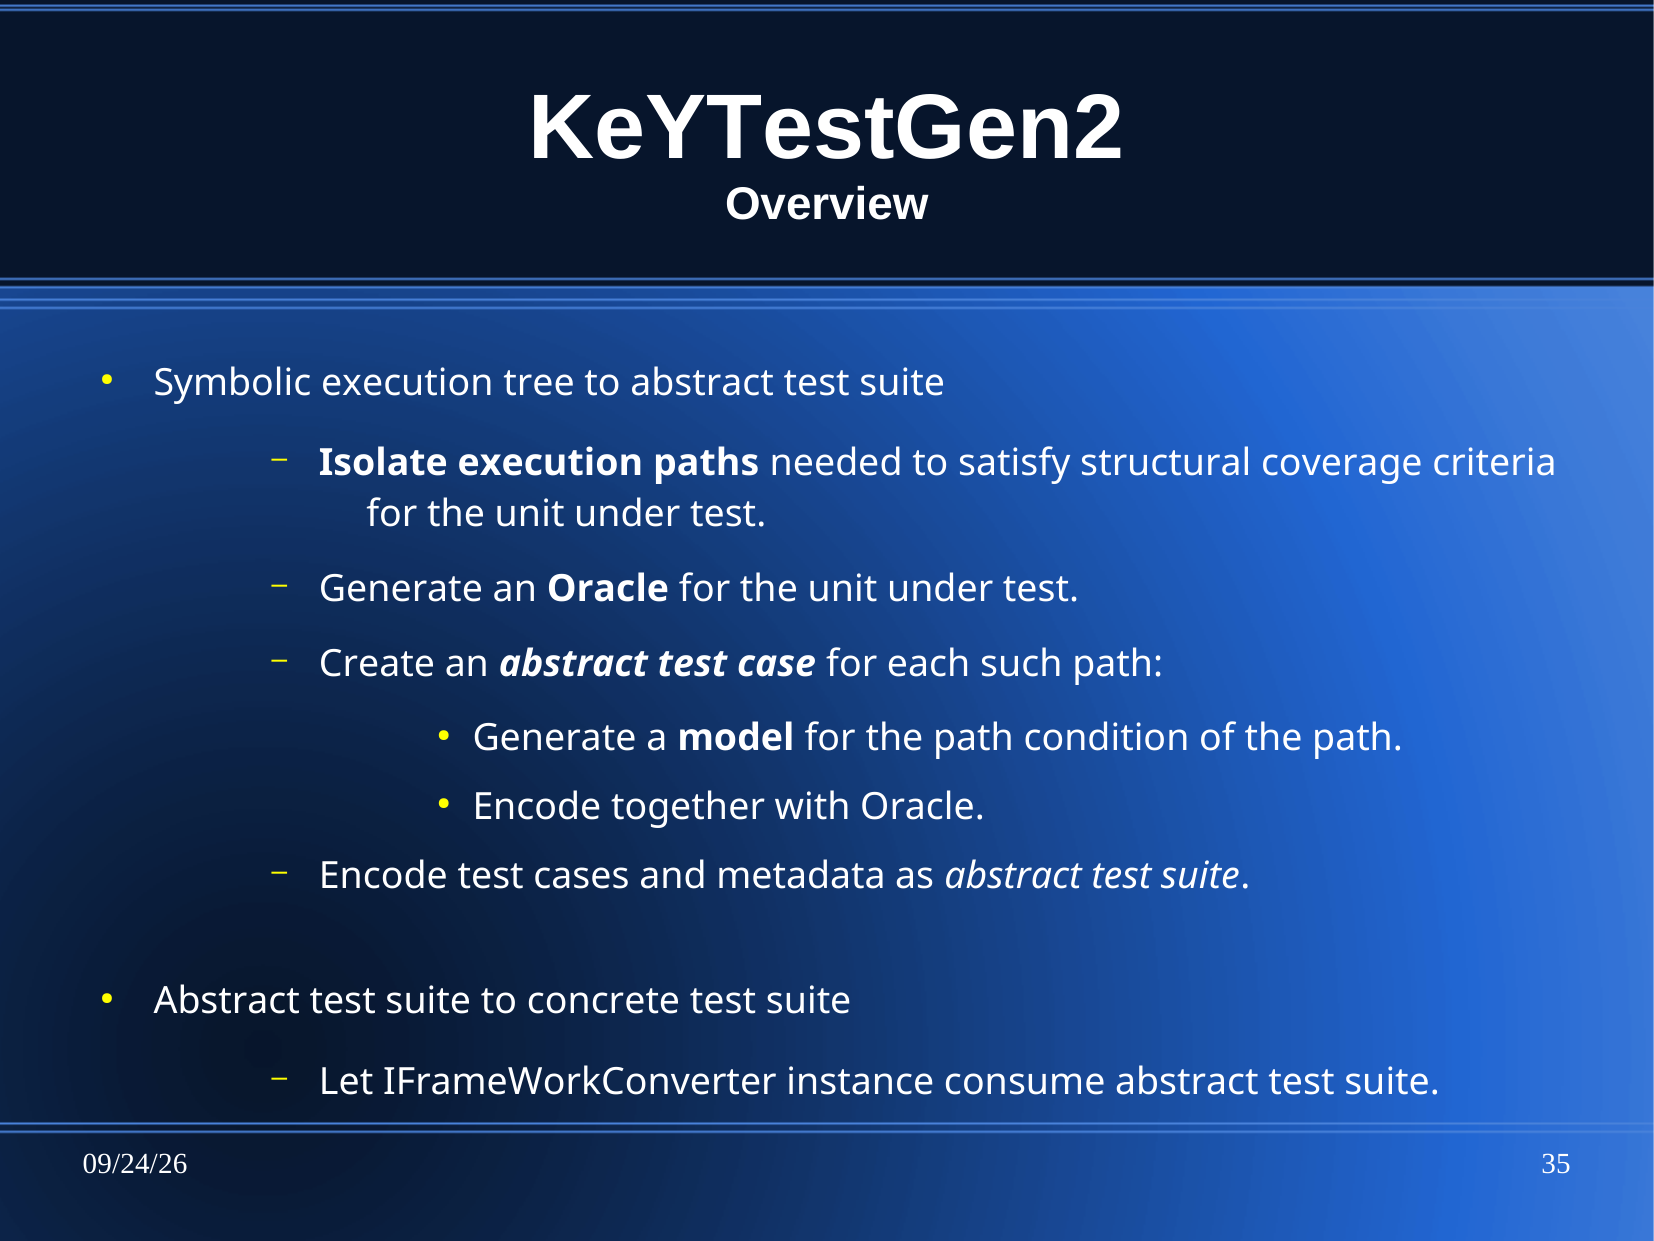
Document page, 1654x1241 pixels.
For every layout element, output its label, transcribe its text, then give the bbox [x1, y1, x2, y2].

picture [0, 0, 1654, 1241]
title KeYTestGen2 Overview [82, 49, 1571, 257]
list Symbolic execution tree to abstract test suite Isolate execution paths needed to satisfy structural coverage criteria for the unit under test. Generate an Oracle for the unit under test. Create an abstract test case for each such path: Generate a model for the path condition of the path. Encode together with Oracle. Encode test cases and metadata as abstract test suite. Abstract test suite to concrete test suite Let IFrameWorkConverter instance consume abstract test suite. [82, 355, 1571, 1134]
